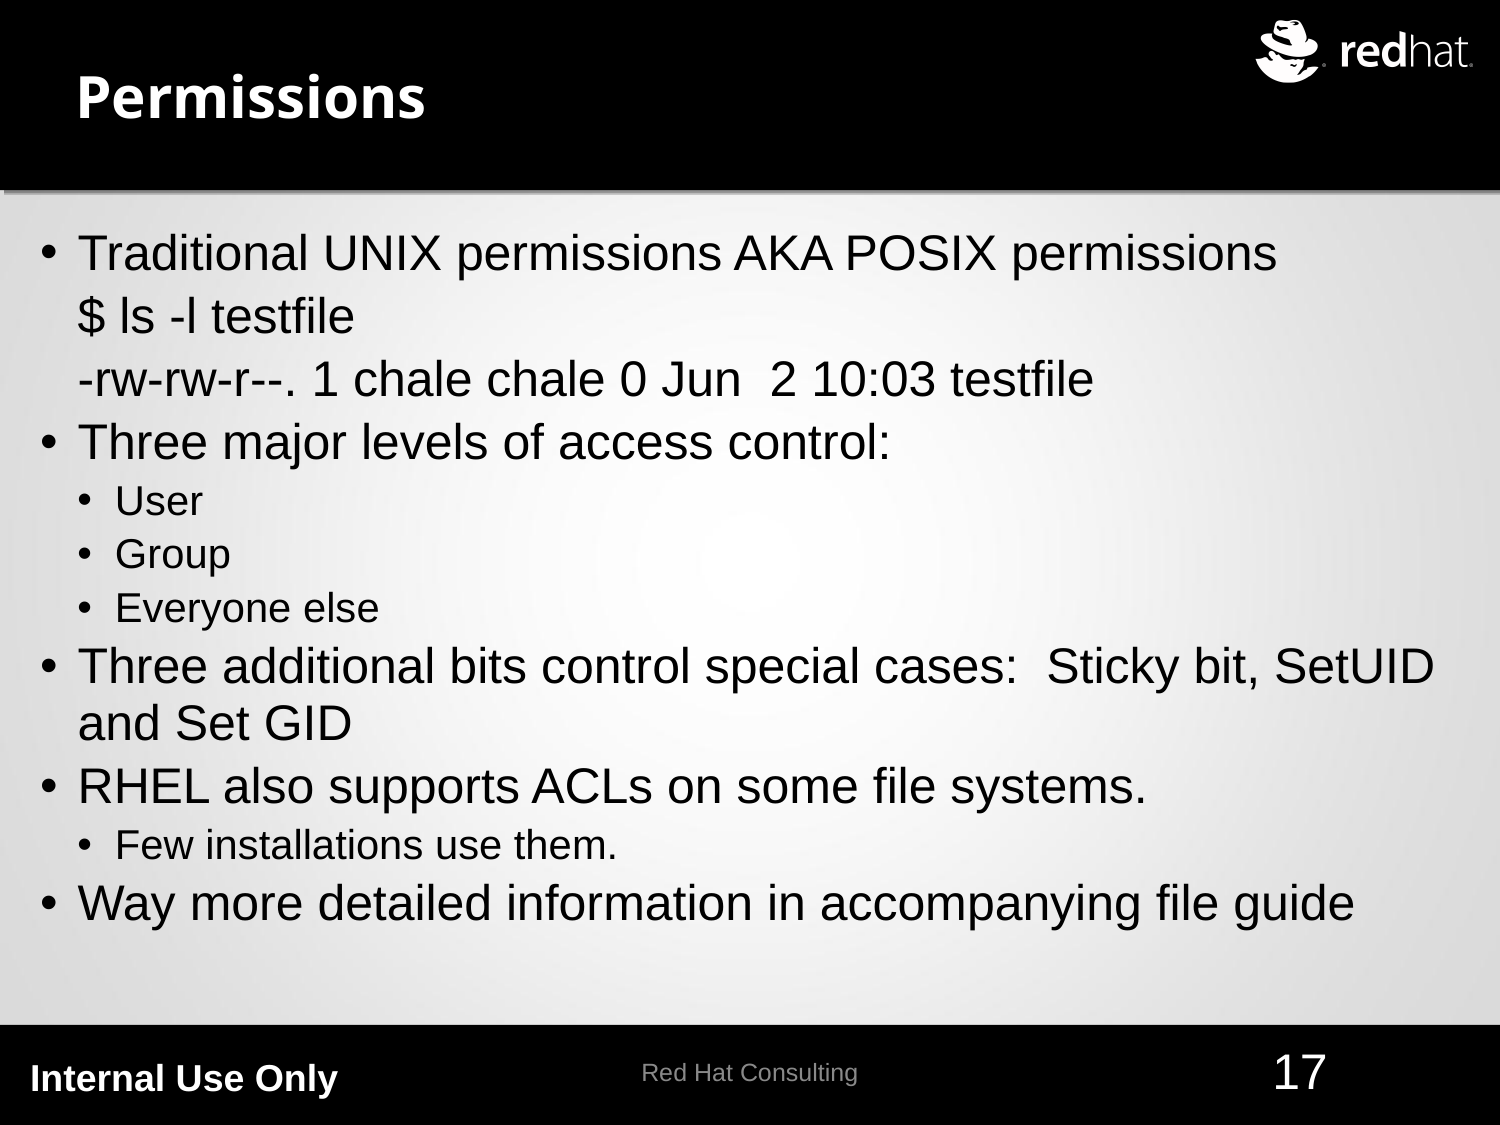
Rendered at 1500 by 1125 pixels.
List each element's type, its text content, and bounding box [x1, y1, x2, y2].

title Permissions [0, 0, 1234, 191]
picture [1254, 12, 1476, 88]
text_box Red Hat Consulting [512, 1042, 988, 1103]
list Traditional UNIX permissions AKA POSIX permissions $ ls -l testfile -rw-rw-r--. 1 chale chale 0 Jun 2 10:03 testfile Three major levels of access control: User Group Everyone else Three additional bits control special cases: Sticky bit, SetUID and Set GID RHEL also supports ACLs on some file systems. Few installations use them. Way more detailed information in accompanying file guide [24, 216, 1471, 992]
picture [0, 191, 1500, 1024]
text_box <number> [1257, 1042, 1426, 1103]
